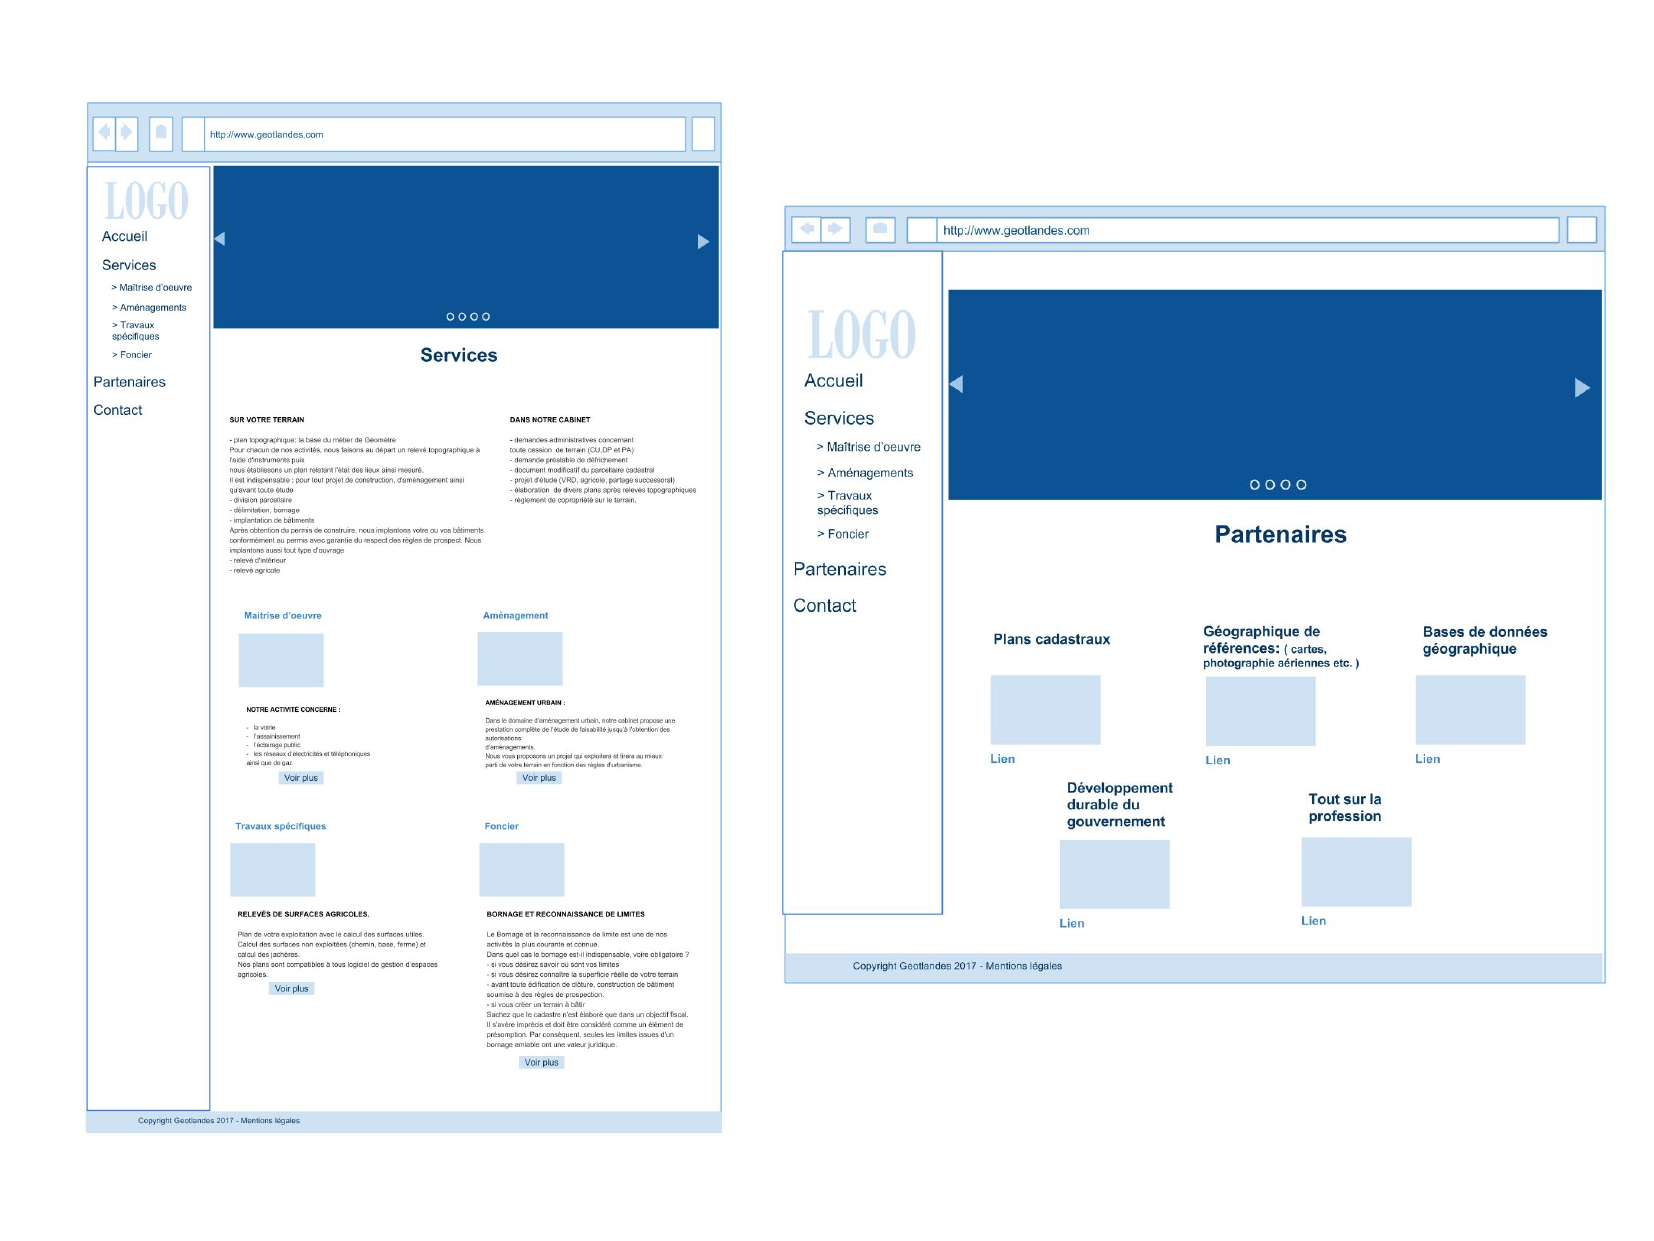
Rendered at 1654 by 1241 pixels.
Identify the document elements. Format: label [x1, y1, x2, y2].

picture [750, 171, 1618, 1006]
picture [60, 74, 730, 1141]
